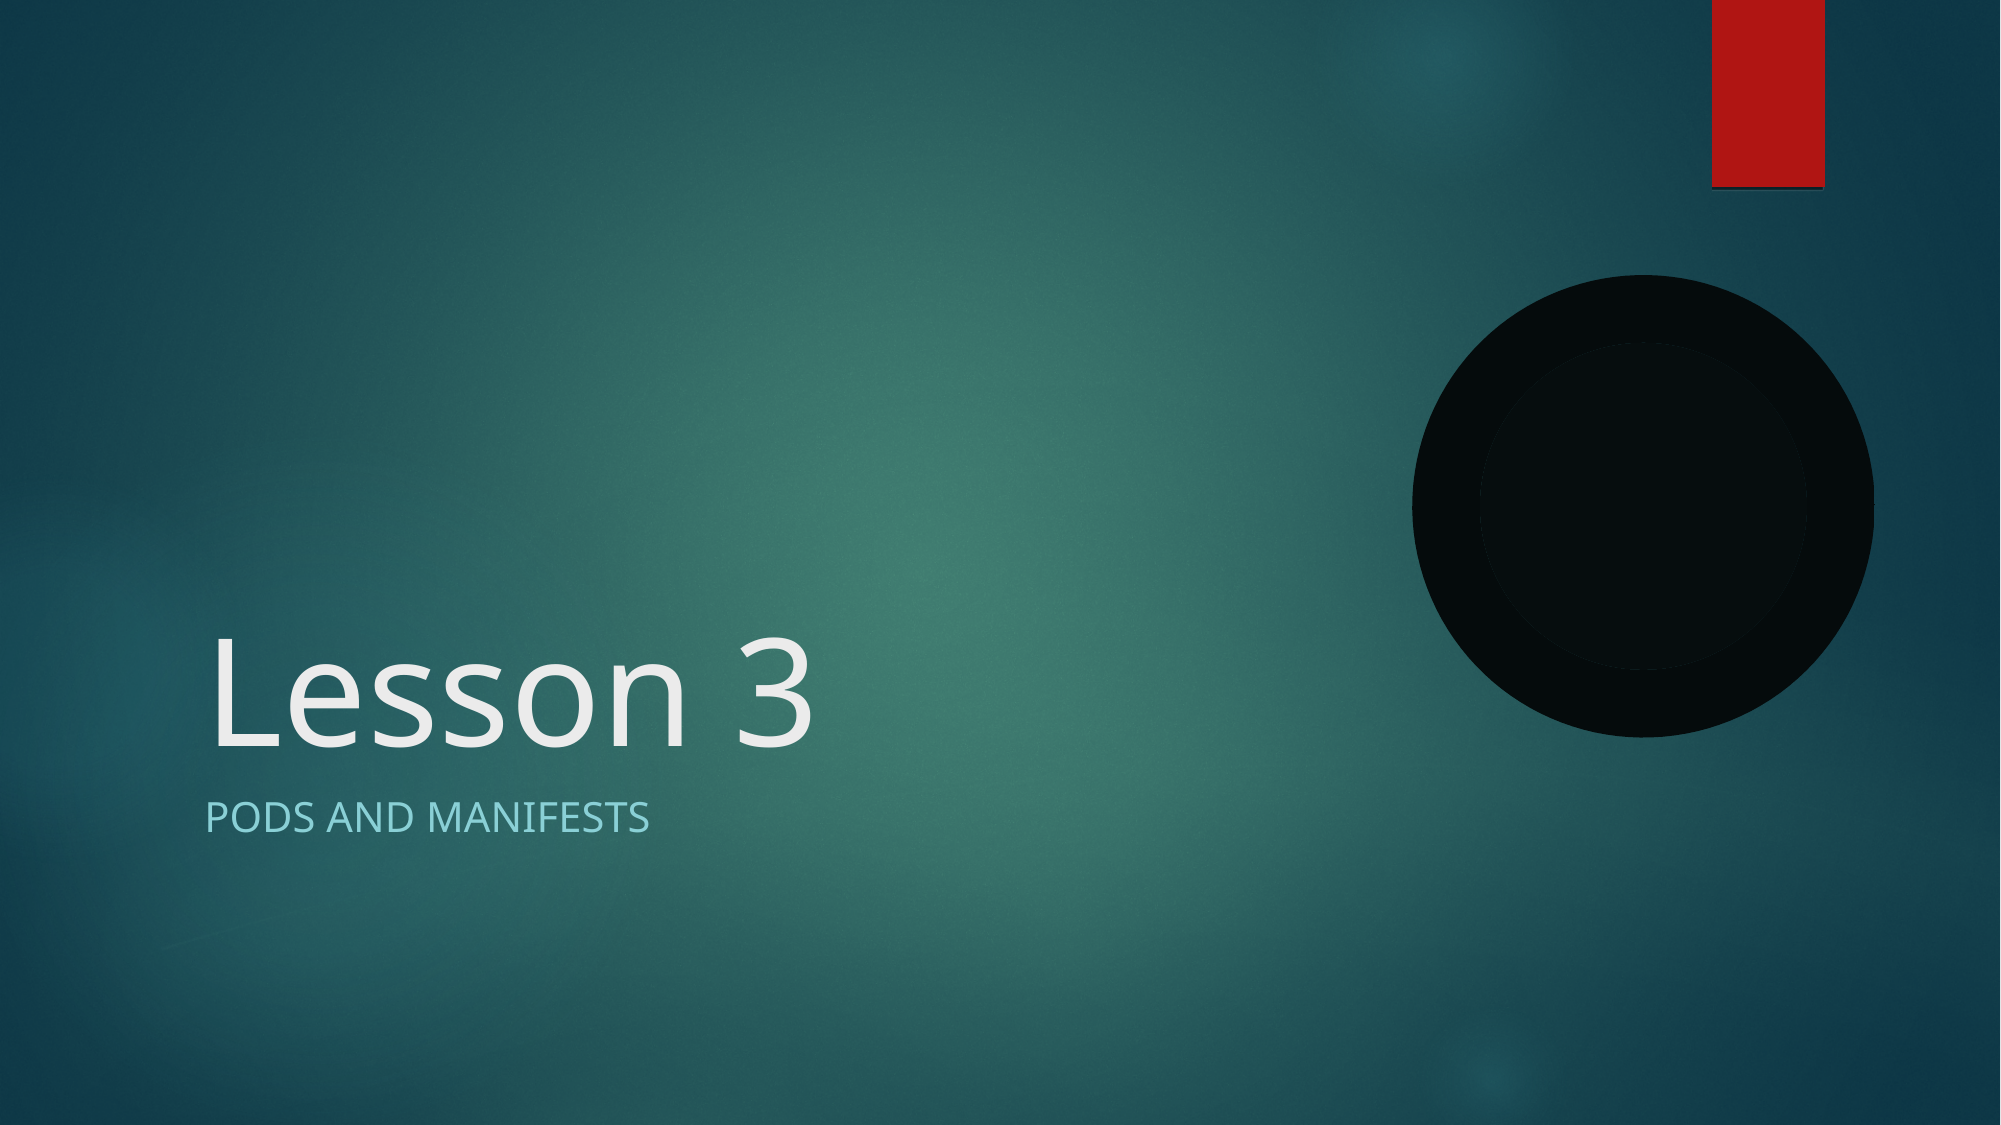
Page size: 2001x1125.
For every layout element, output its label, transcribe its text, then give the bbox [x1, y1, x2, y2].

title Lesson 3 [189, 237, 1638, 783]
subtitle Pods and manifests [189, 783, 1638, 926]
